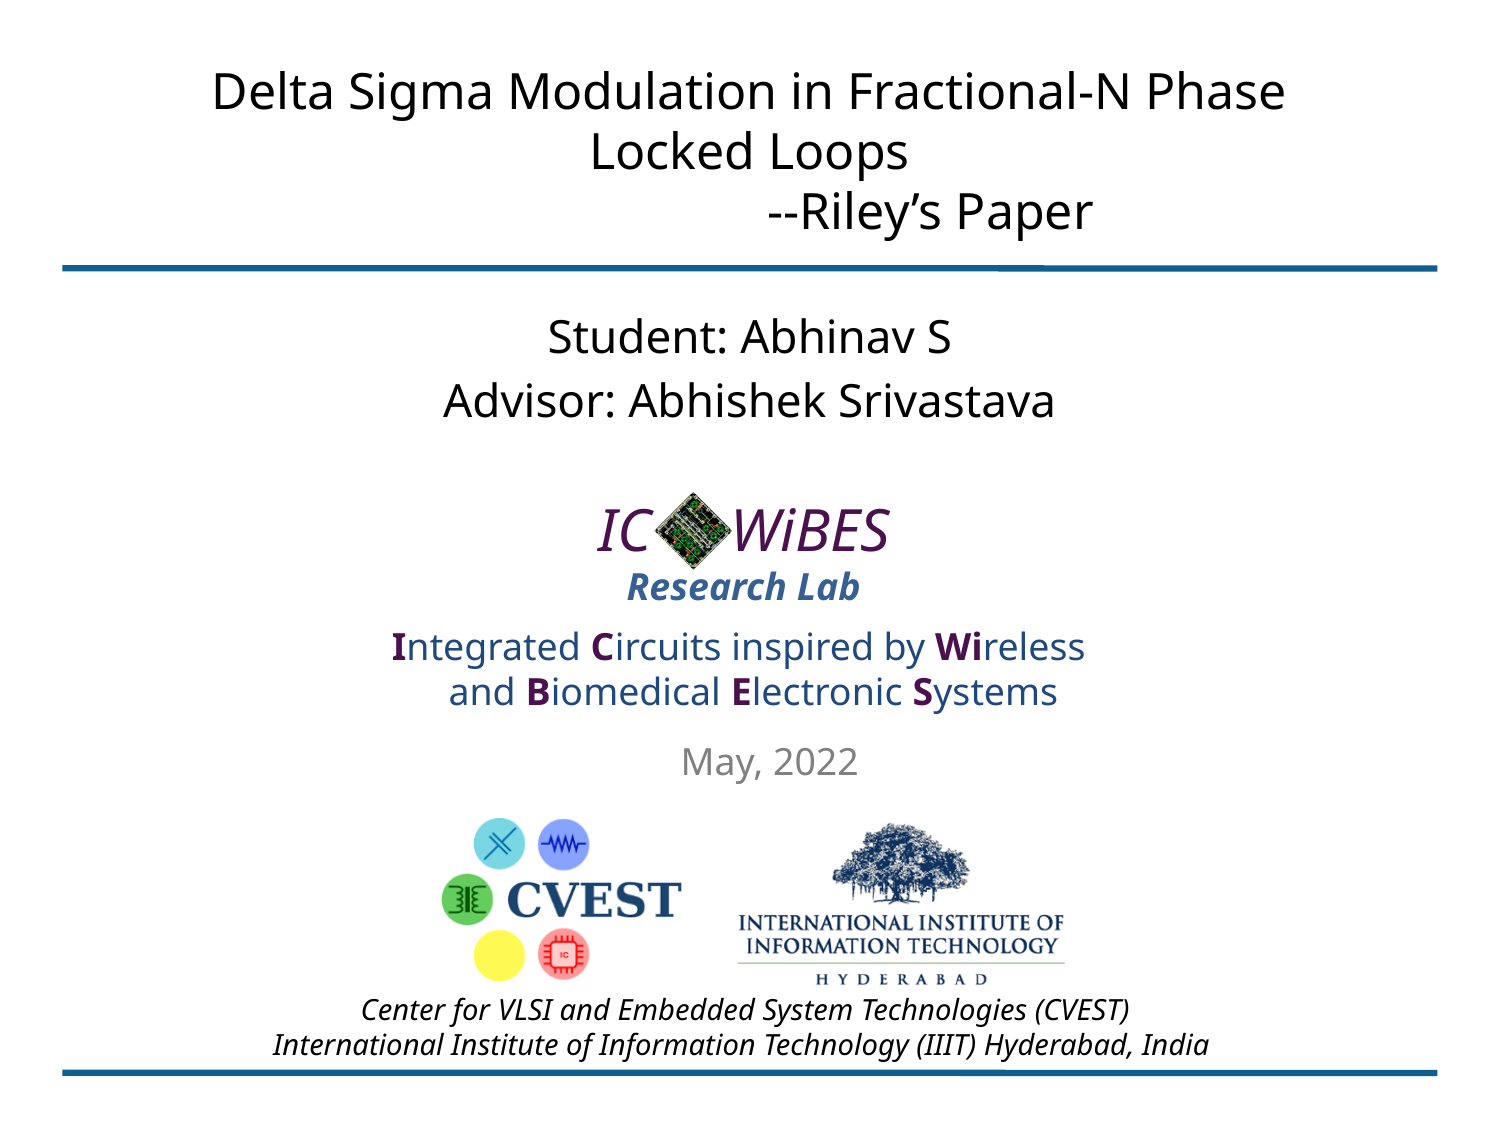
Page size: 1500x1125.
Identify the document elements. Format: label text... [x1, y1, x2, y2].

title Delta Sigma Modulation in Fractional-N Phase Locked Loops --Riley’s Paper [111, 171, 1387, 247]
list May, 2022 [598, 730, 942, 793]
picture [728, 811, 1081, 995]
text_box Student: Abhinav S Advisor: Abhishek Srivastava [149, 300, 1350, 447]
picture [654, 491, 733, 570]
picture [439, 816, 705, 983]
